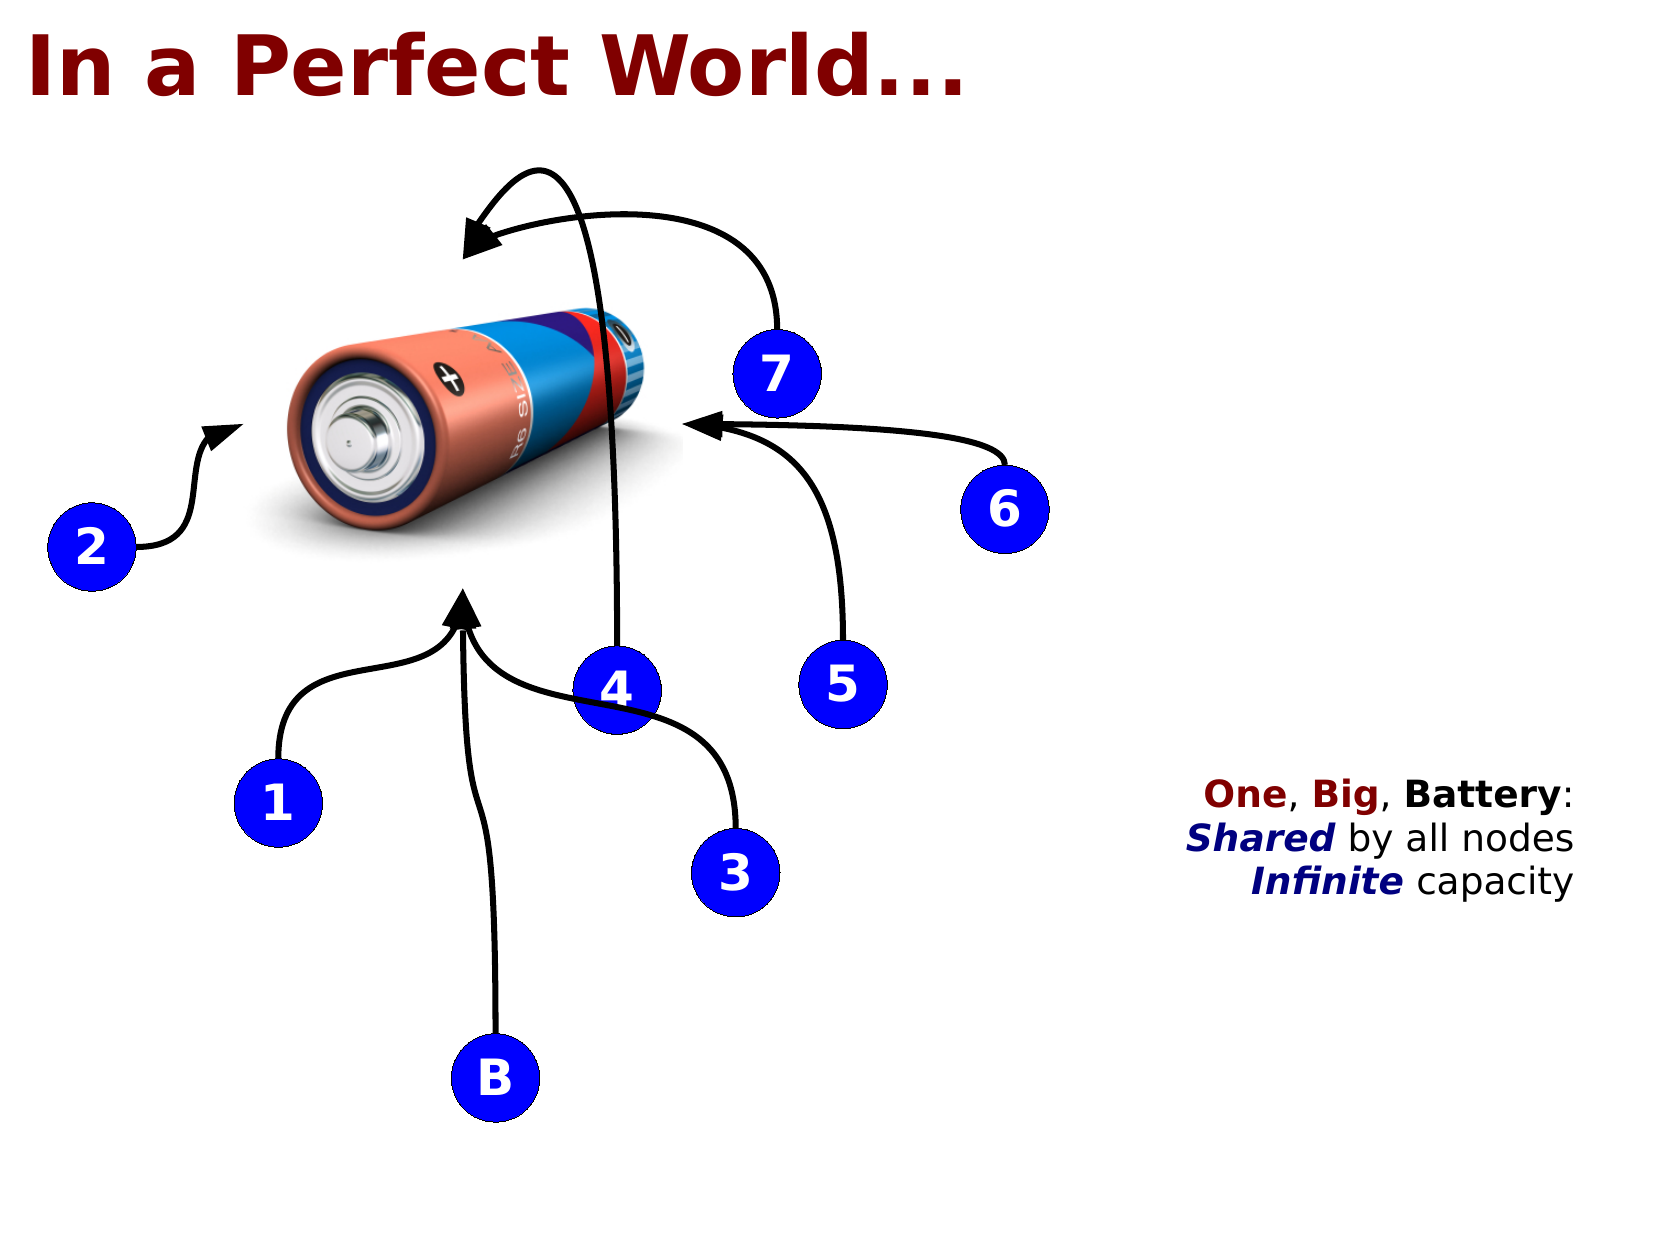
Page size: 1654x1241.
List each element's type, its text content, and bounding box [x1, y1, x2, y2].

picture [595, 259, 683, 589]
text_box 4 [572, 646, 662, 713]
text_box 2 [47, 502, 137, 592]
picture [243, 259, 613, 589]
text_box 3 [691, 828, 781, 917]
text_box 6 [960, 465, 1050, 554]
text_box B [451, 1033, 540, 1123]
text_box 1 [234, 758, 323, 848]
text_box One, Big, Battery: Shared by all nodes Infinite capacity [853, 765, 1590, 955]
text_box 4 [607, 680, 617, 694]
title In a Perfect World... [25, 18, 1438, 116]
text_box 4 [574, 703, 651, 735]
text_box 5 [798, 640, 888, 729]
text_box 7 [732, 329, 822, 419]
